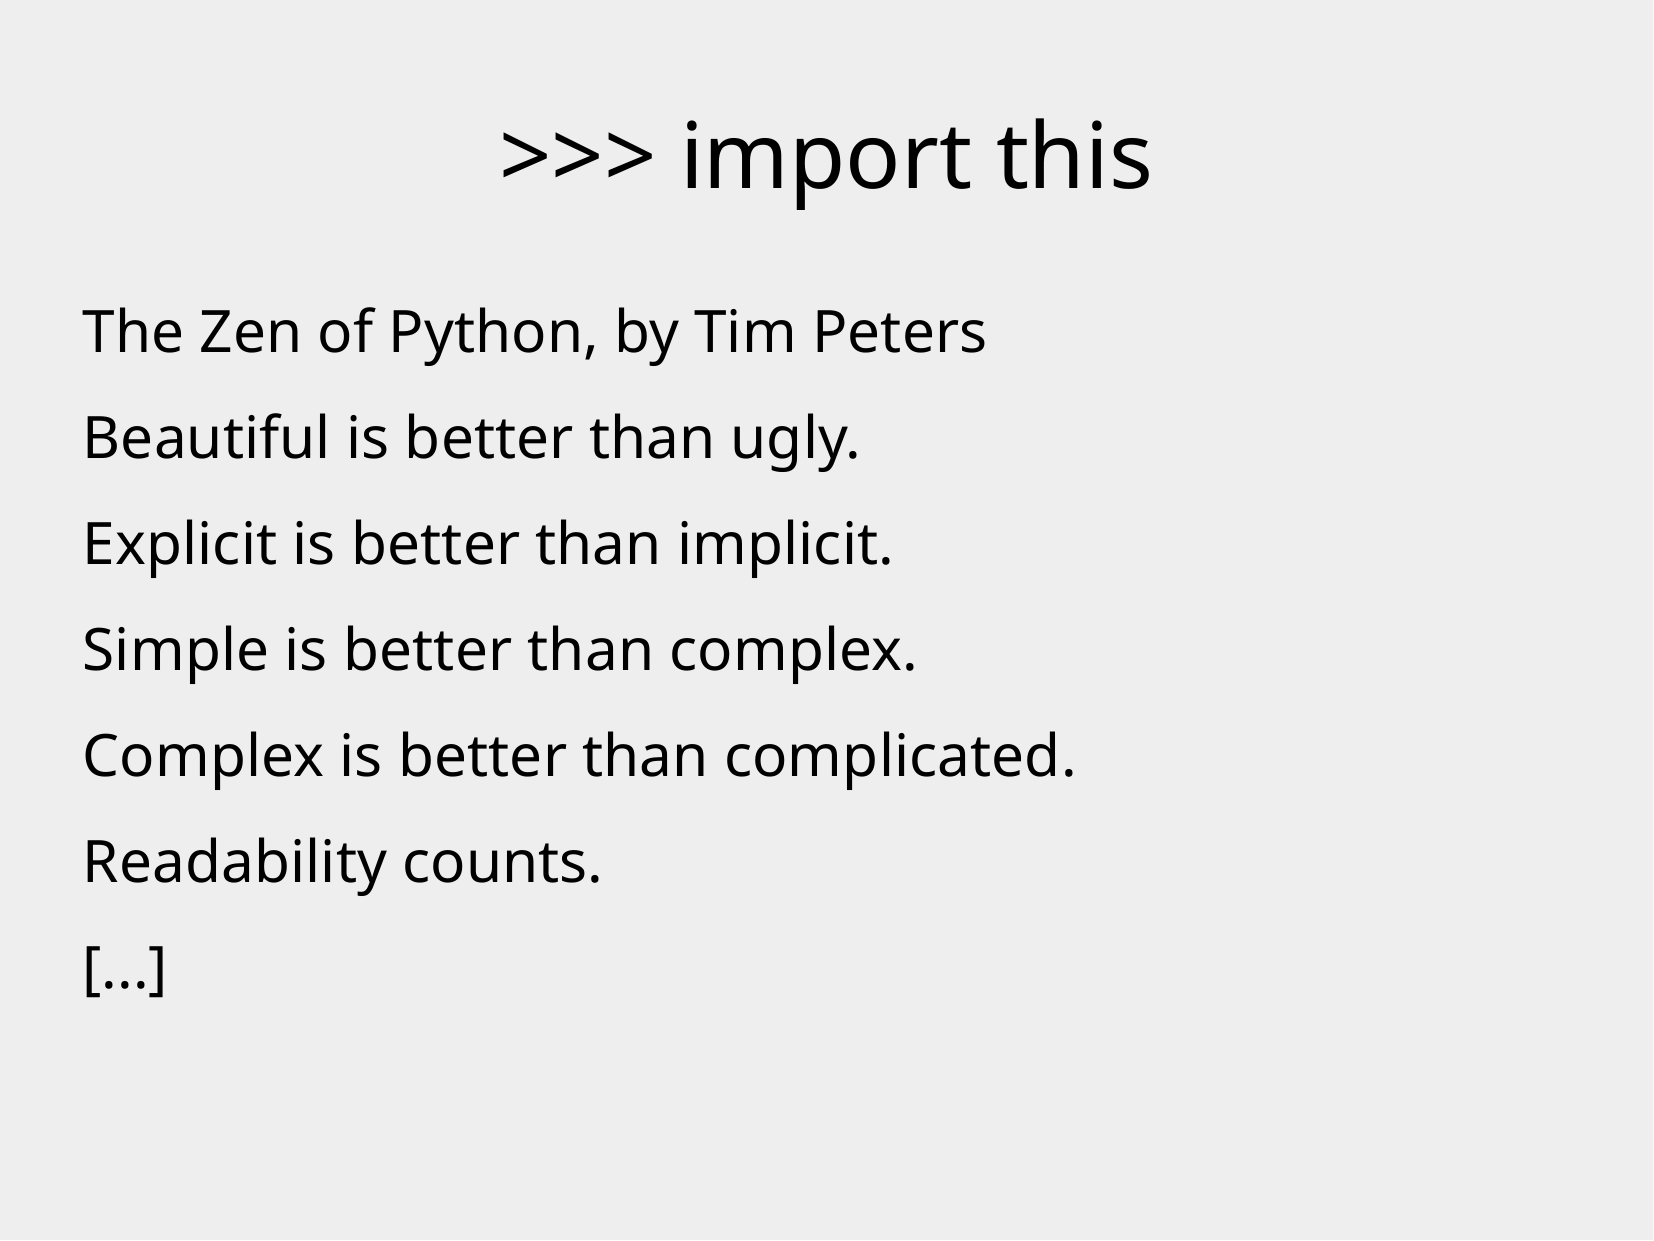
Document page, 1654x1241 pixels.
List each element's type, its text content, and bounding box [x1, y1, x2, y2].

list The Zen of Python, by Tim Peters Beautiful is better than ugly. Explicit is better than implicit. Simple is better than complex. Complex is better than complicated. Readability counts. [...] [82, 290, 1571, 1010]
title >>> import this [82, 49, 1571, 257]
